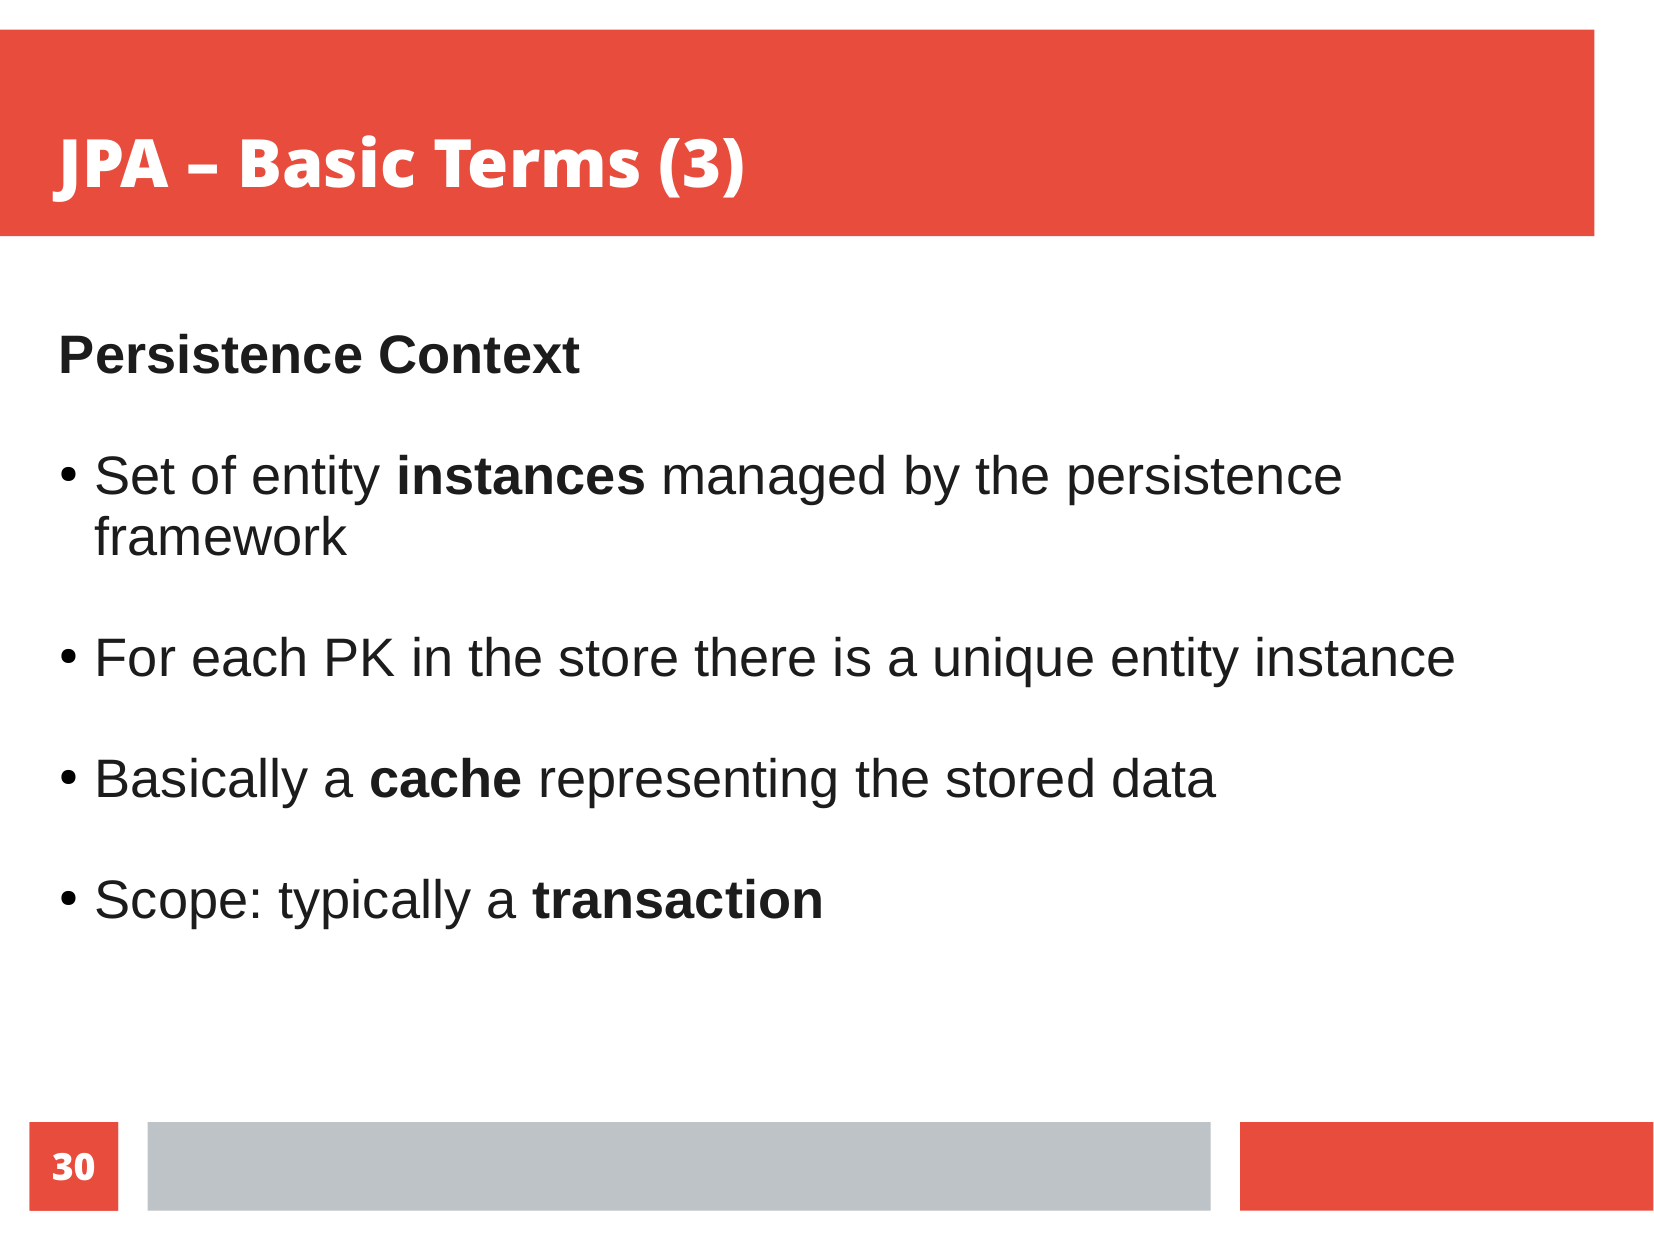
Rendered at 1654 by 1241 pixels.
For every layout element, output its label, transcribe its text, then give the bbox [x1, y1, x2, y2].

subtitle Persistence Context Set of entity instances managed by the persistence framework For each PK in the store there is a unique entity instance Basically a cache representing the stored data Scope: typically a transaction [59, 324, 1565, 1093]
title JPA – Basic Terms (3) [59, 59, 1595, 207]
